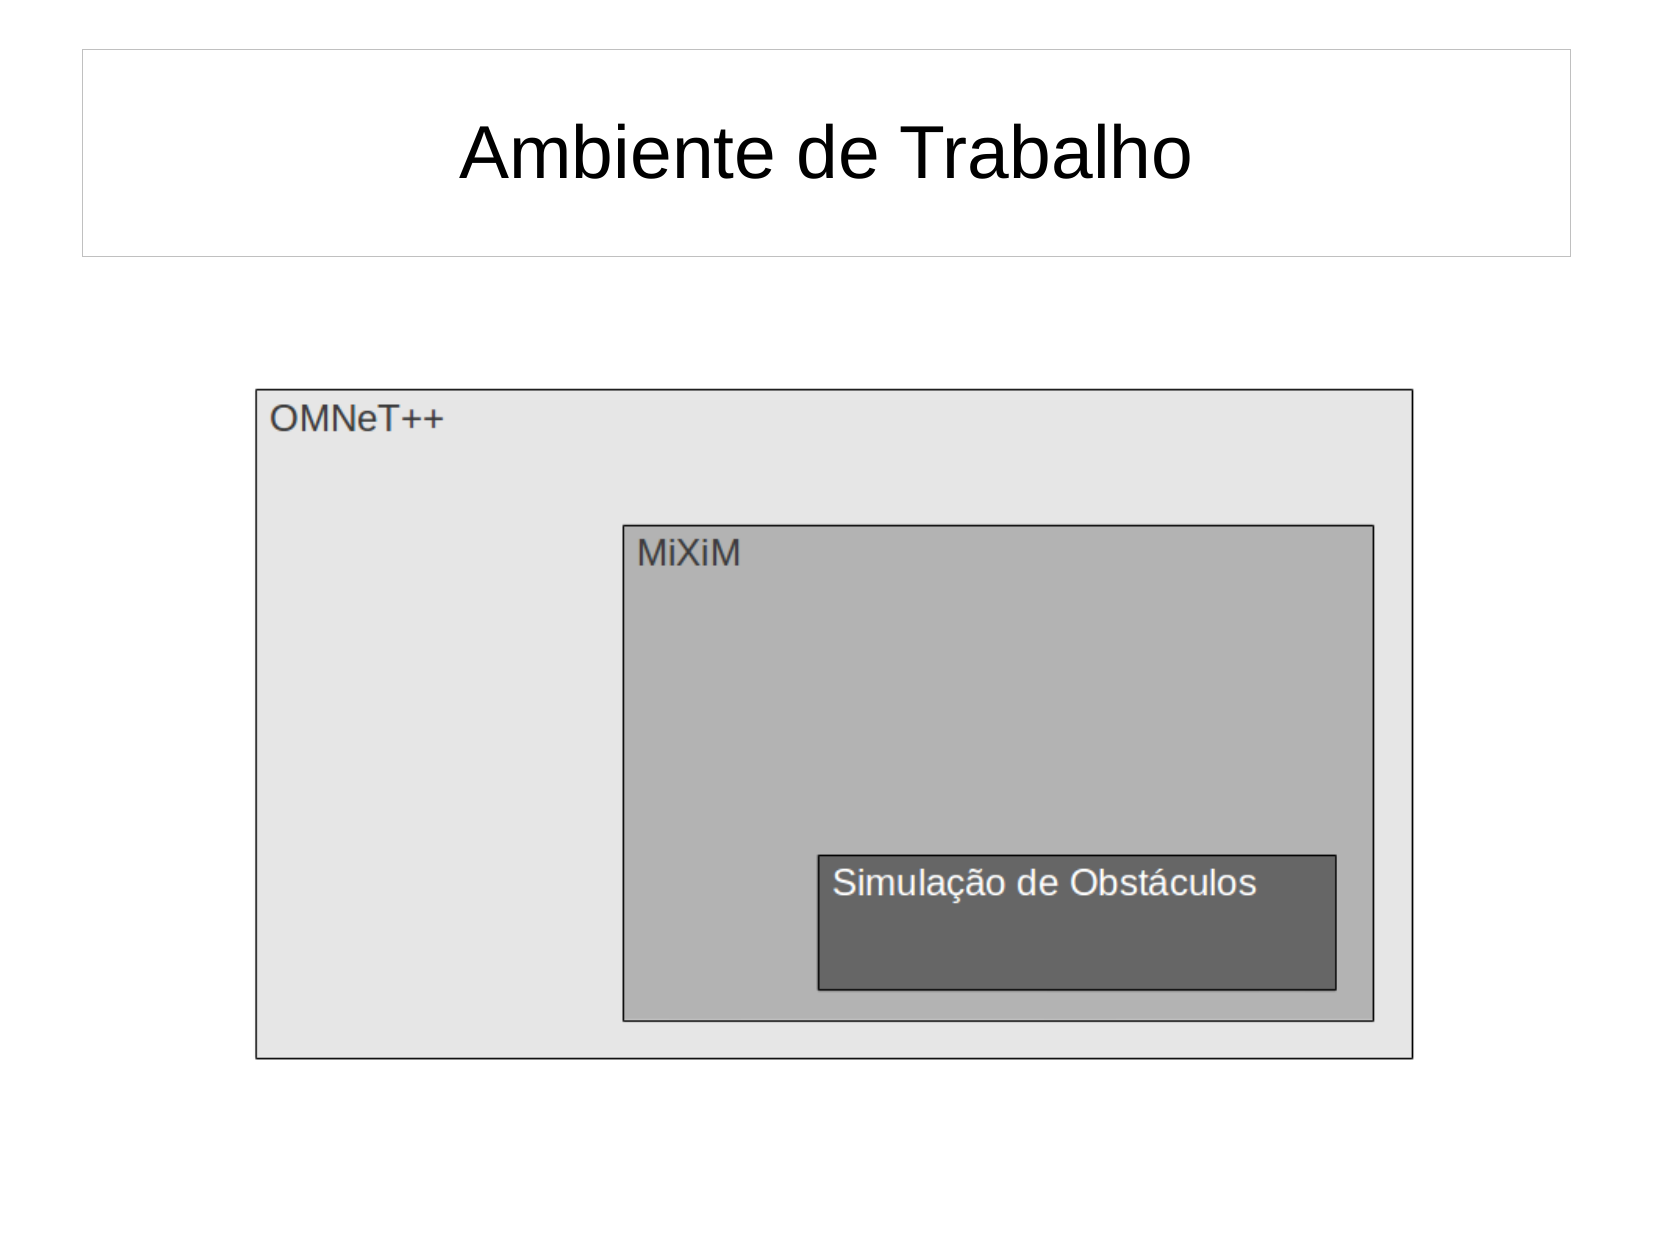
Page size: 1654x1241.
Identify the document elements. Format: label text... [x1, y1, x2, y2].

picture [240, 372, 1437, 1081]
title Ambiente de Trabalho [82, 49, 1571, 257]
